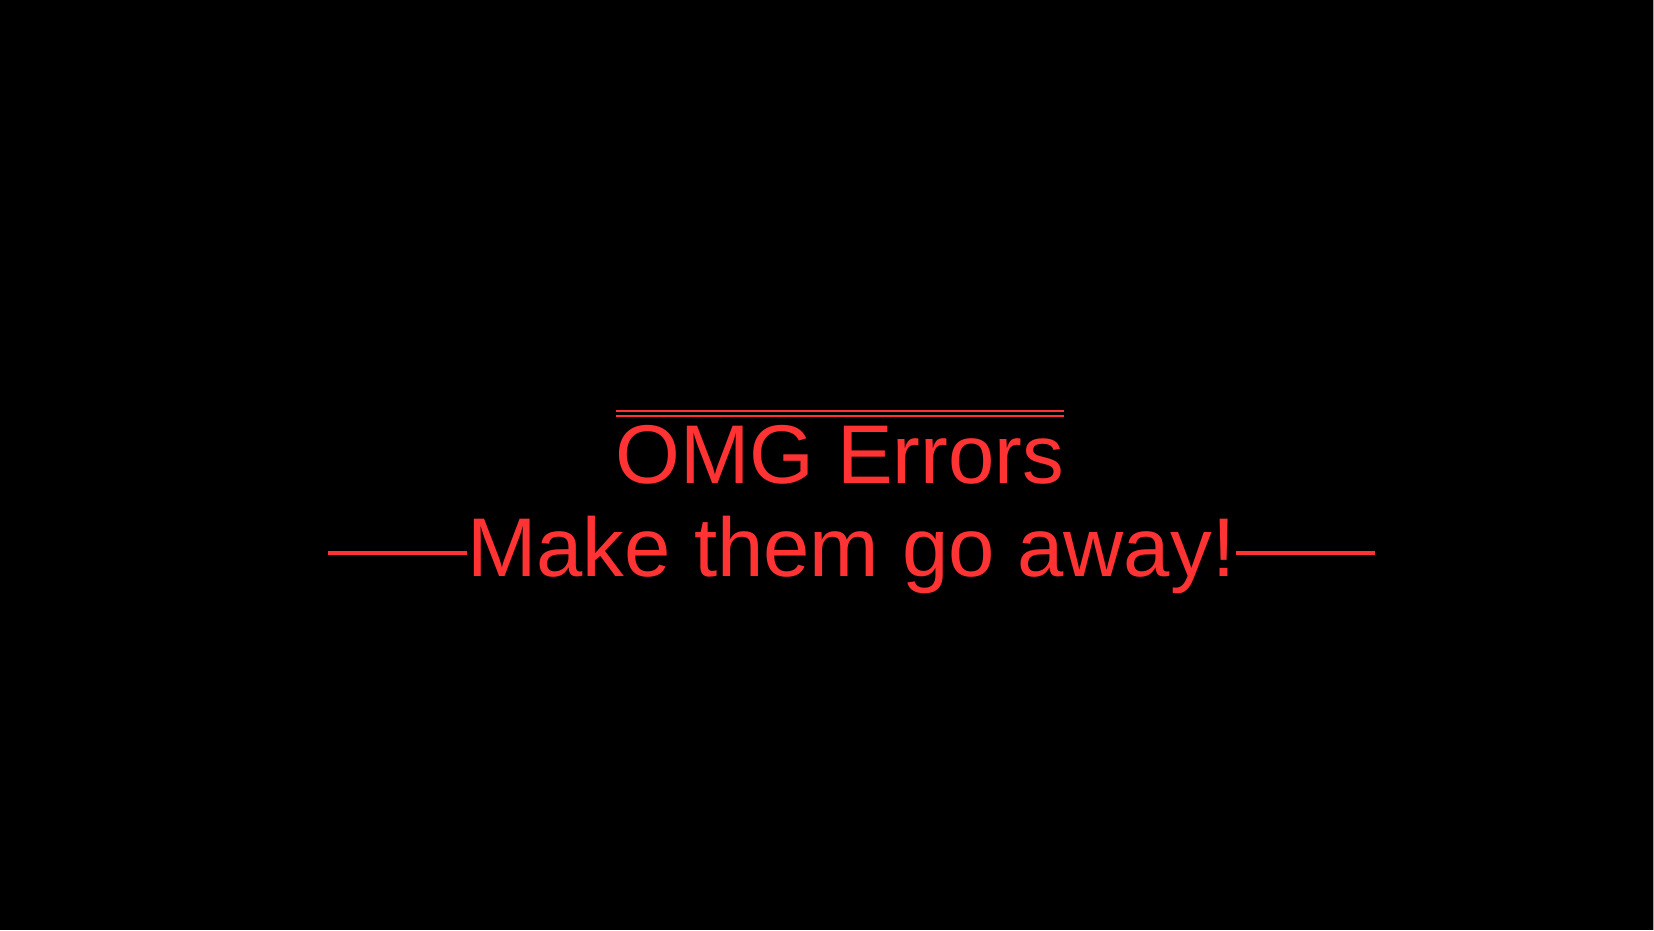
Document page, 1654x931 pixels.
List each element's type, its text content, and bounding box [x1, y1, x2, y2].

text_box OMG Errors Make them go away! [165, 401, 1516, 777]
